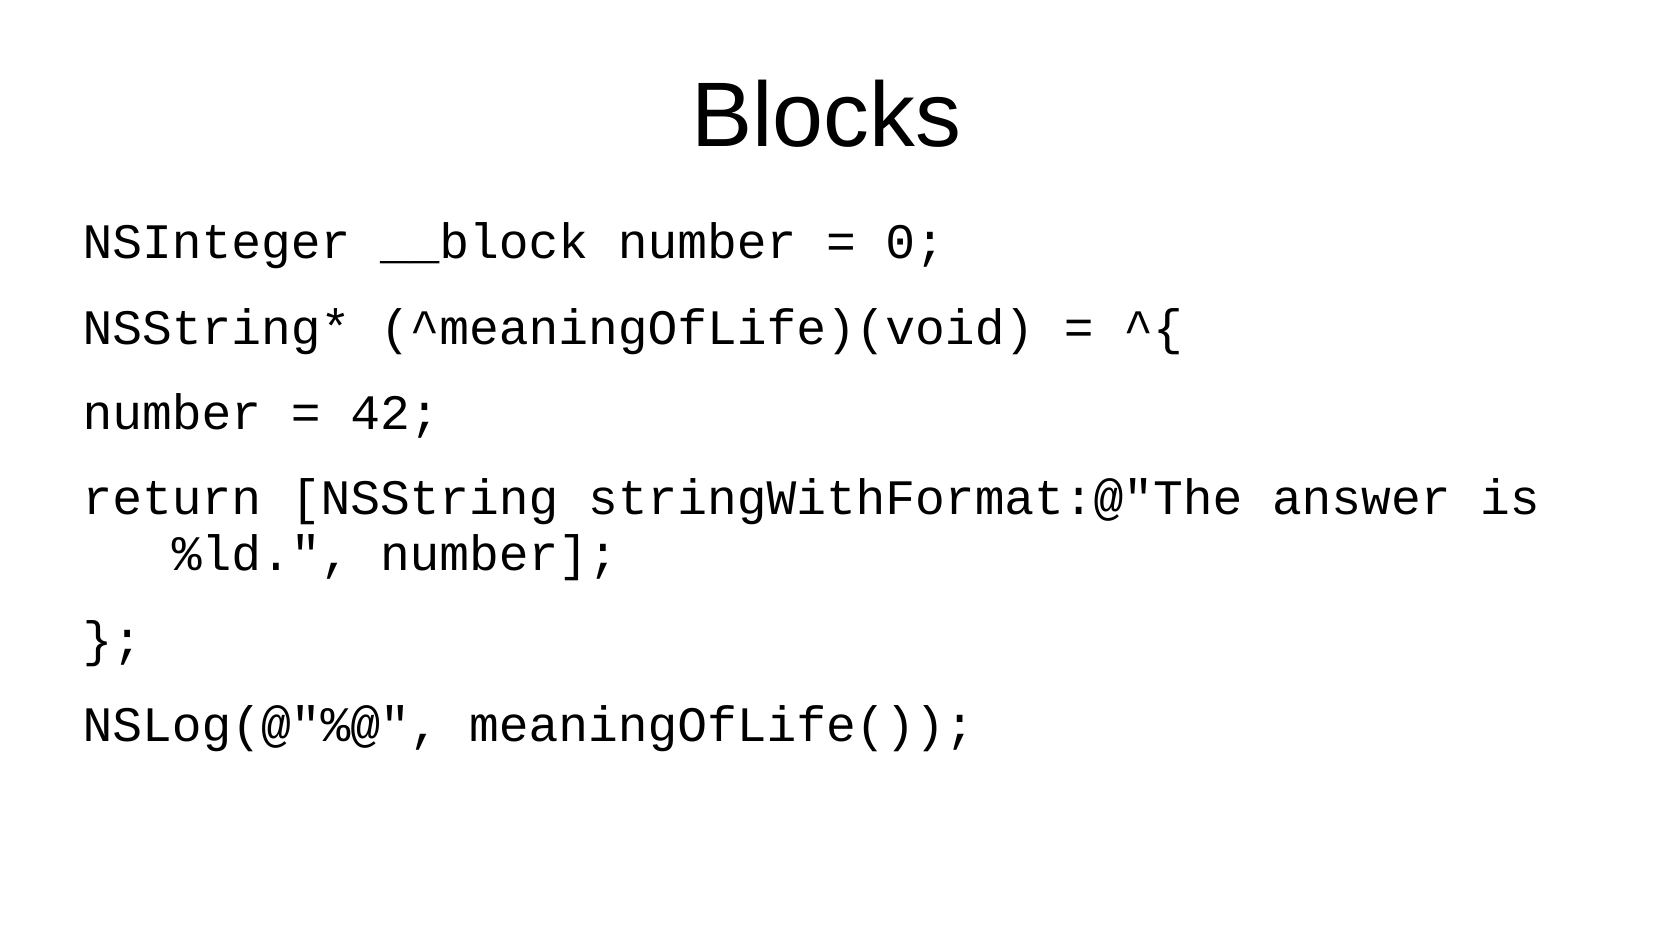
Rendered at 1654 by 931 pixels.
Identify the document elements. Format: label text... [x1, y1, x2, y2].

list NSInteger __block number = 0; NSString* (^meaningOfLife)(void) = ^{ number = 42; return [NSString stringWithFormat:@"The answer is %ld.", number]; }; NSLog(@"%@", meaningOfLife()); [82, 217, 1571, 758]
title Blocks [82, 37, 1571, 193]
